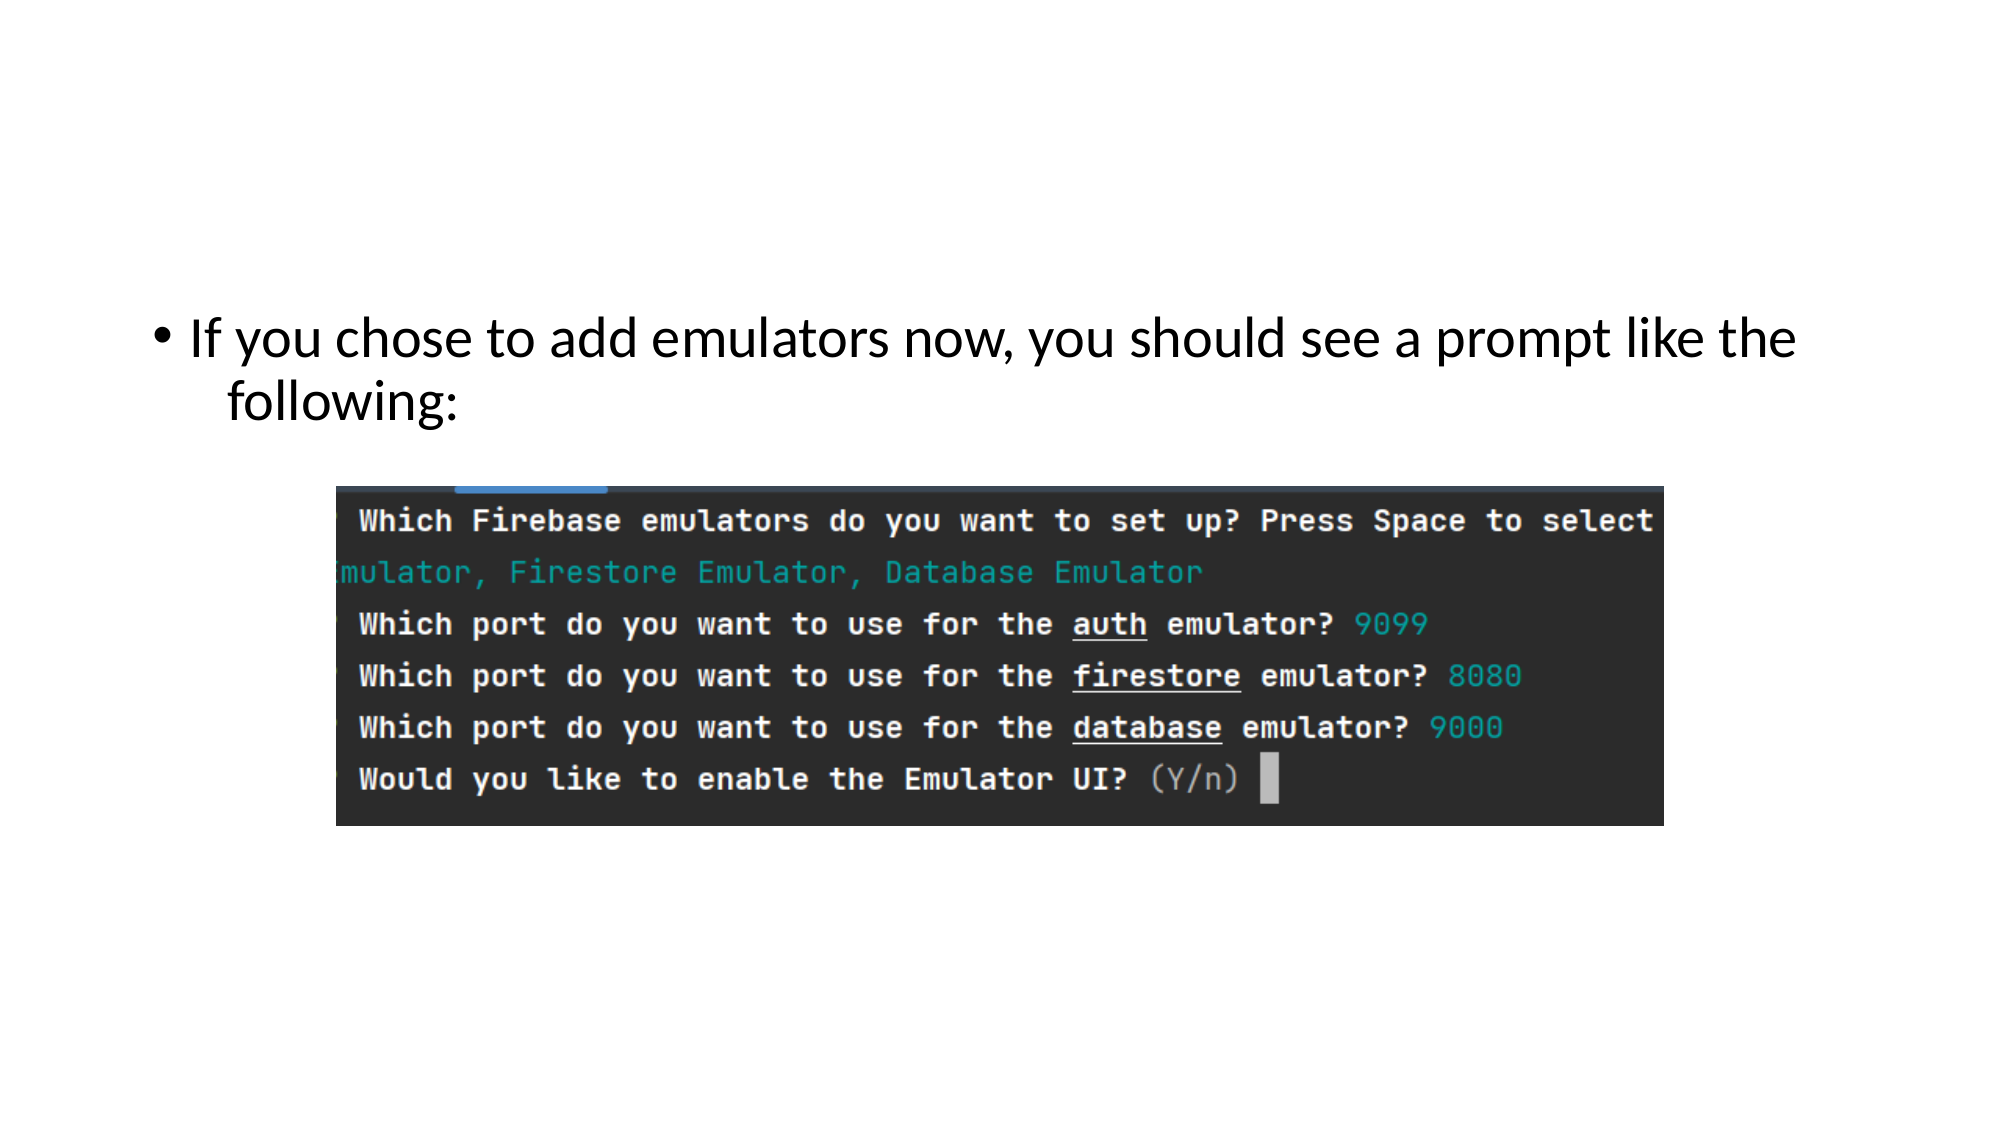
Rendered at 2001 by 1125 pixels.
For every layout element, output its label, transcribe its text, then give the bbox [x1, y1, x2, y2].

picture [336, 486, 1664, 826]
list If you chose to add emulators now, you should see a prompt like the following: [137, 299, 1863, 1014]
